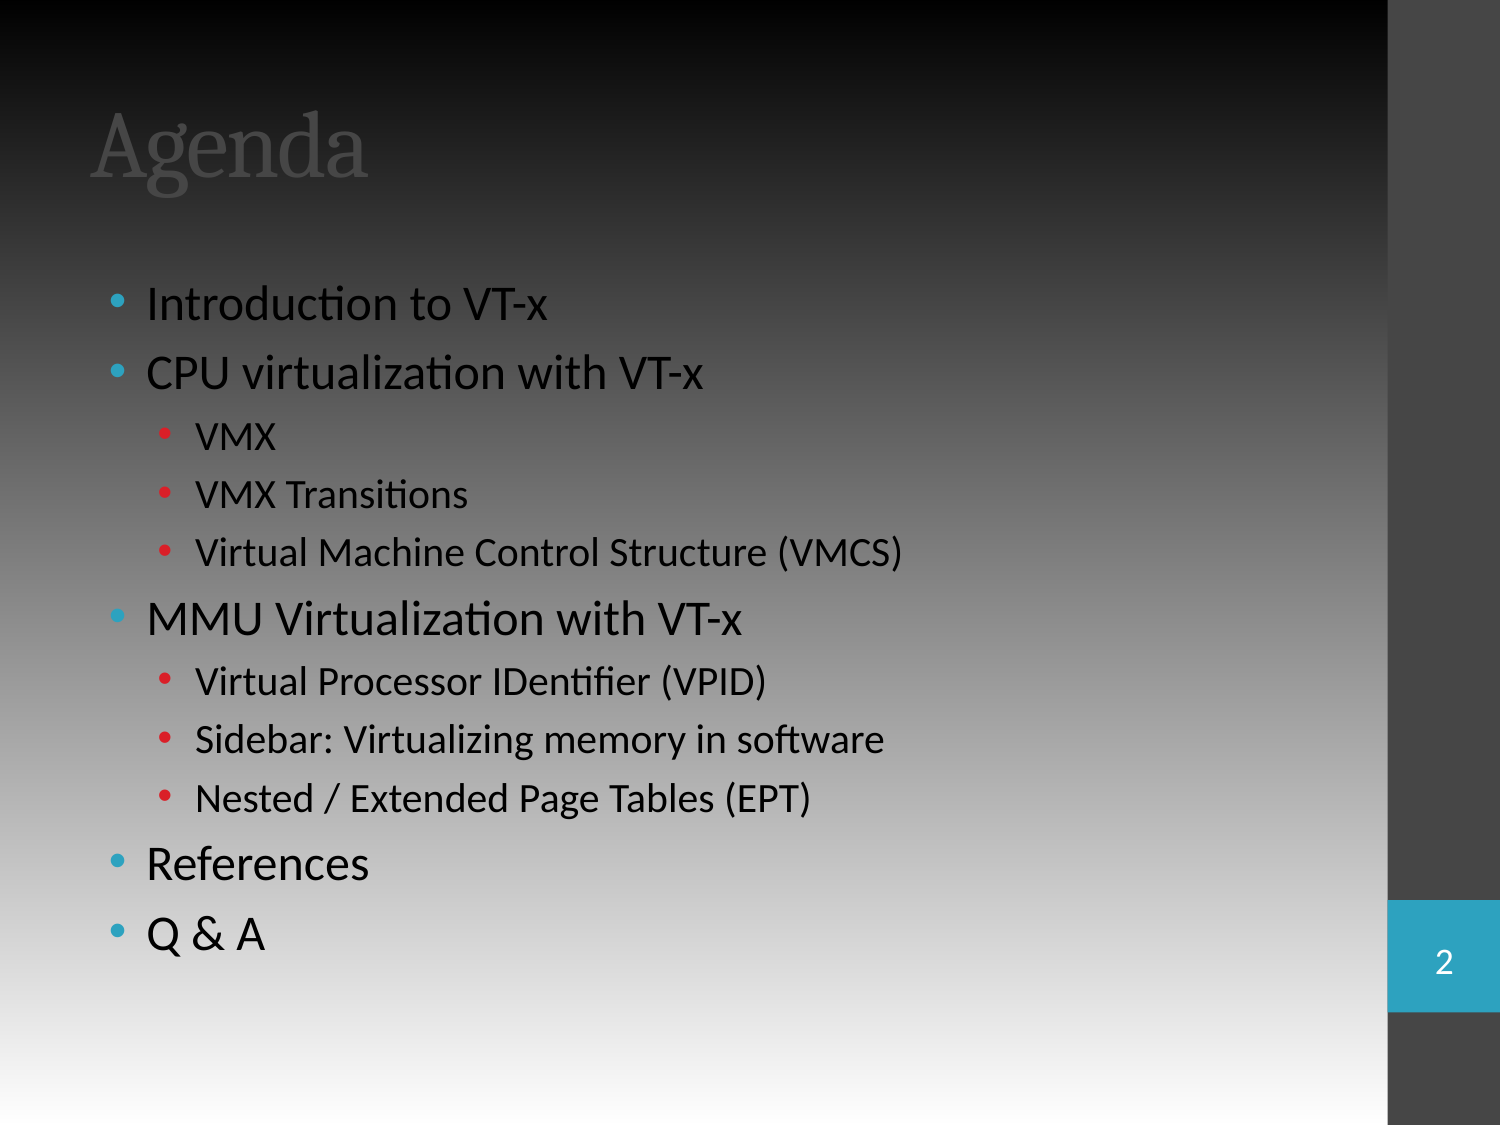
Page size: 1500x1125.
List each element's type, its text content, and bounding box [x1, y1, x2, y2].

title Agenda [75, 45, 1325, 233]
list Introduction to VT-x CPU virtualization with VT-x VMX VMX Transitions Virtual Machine Control Structure (VMCS) MMU Virtualization with VT-x Virtual Processor IDentifier (VPID) Sidebar: Virtualizing memory in software Nested / Extended Page Tables (EPT) References Q & A [75, 262, 1425, 1088]
slide_number <numéro> [1399, 926, 1490, 992]
